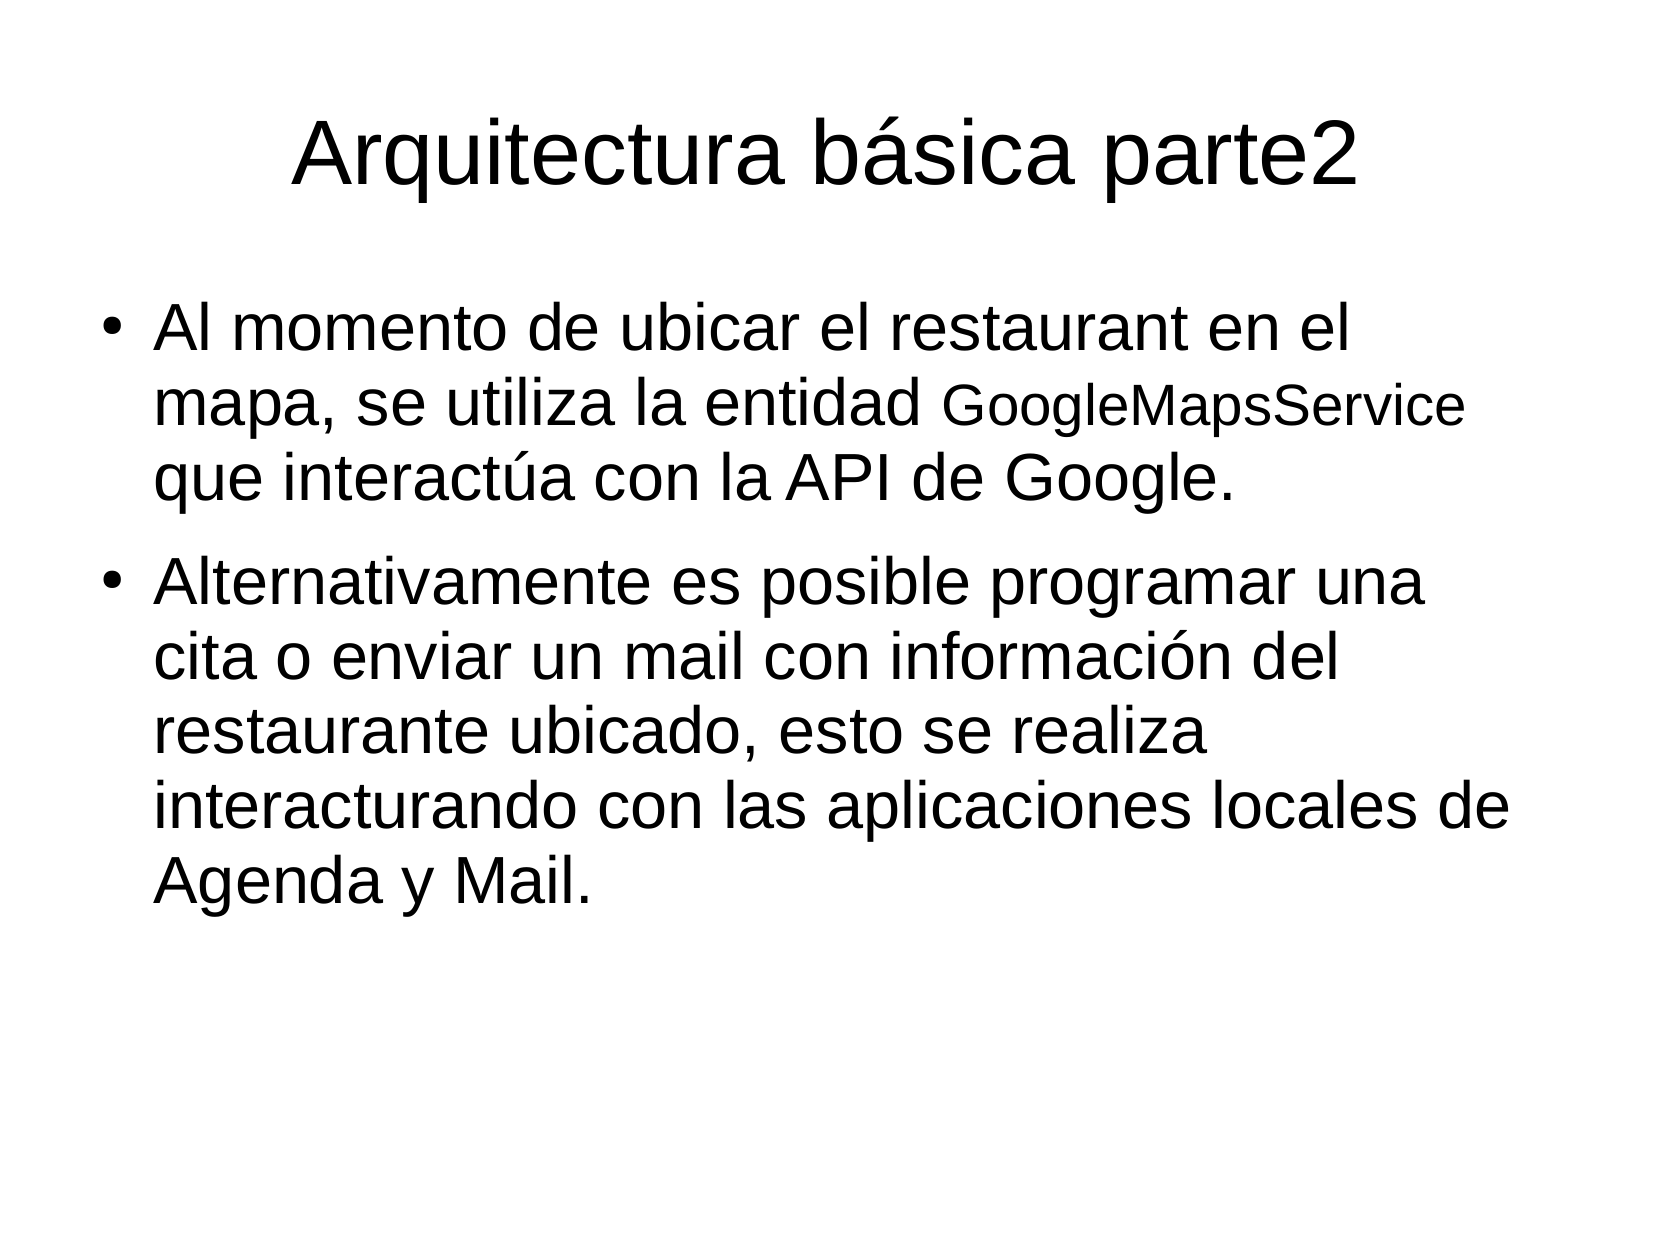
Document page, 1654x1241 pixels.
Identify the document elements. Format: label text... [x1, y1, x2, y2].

title Arquitectura básica parte2 [82, 49, 1571, 257]
list Al momento de ubicar el restaurant en el mapa, se utiliza la entidad GoogleMapsService que interactúa con la API de Google. Alternativamente es posible programar una cita o enviar un mail con información del restaurante ubicado, esto se realiza interacturando con las aplicaciones locales de Agenda y Mail. [82, 290, 1538, 1010]
